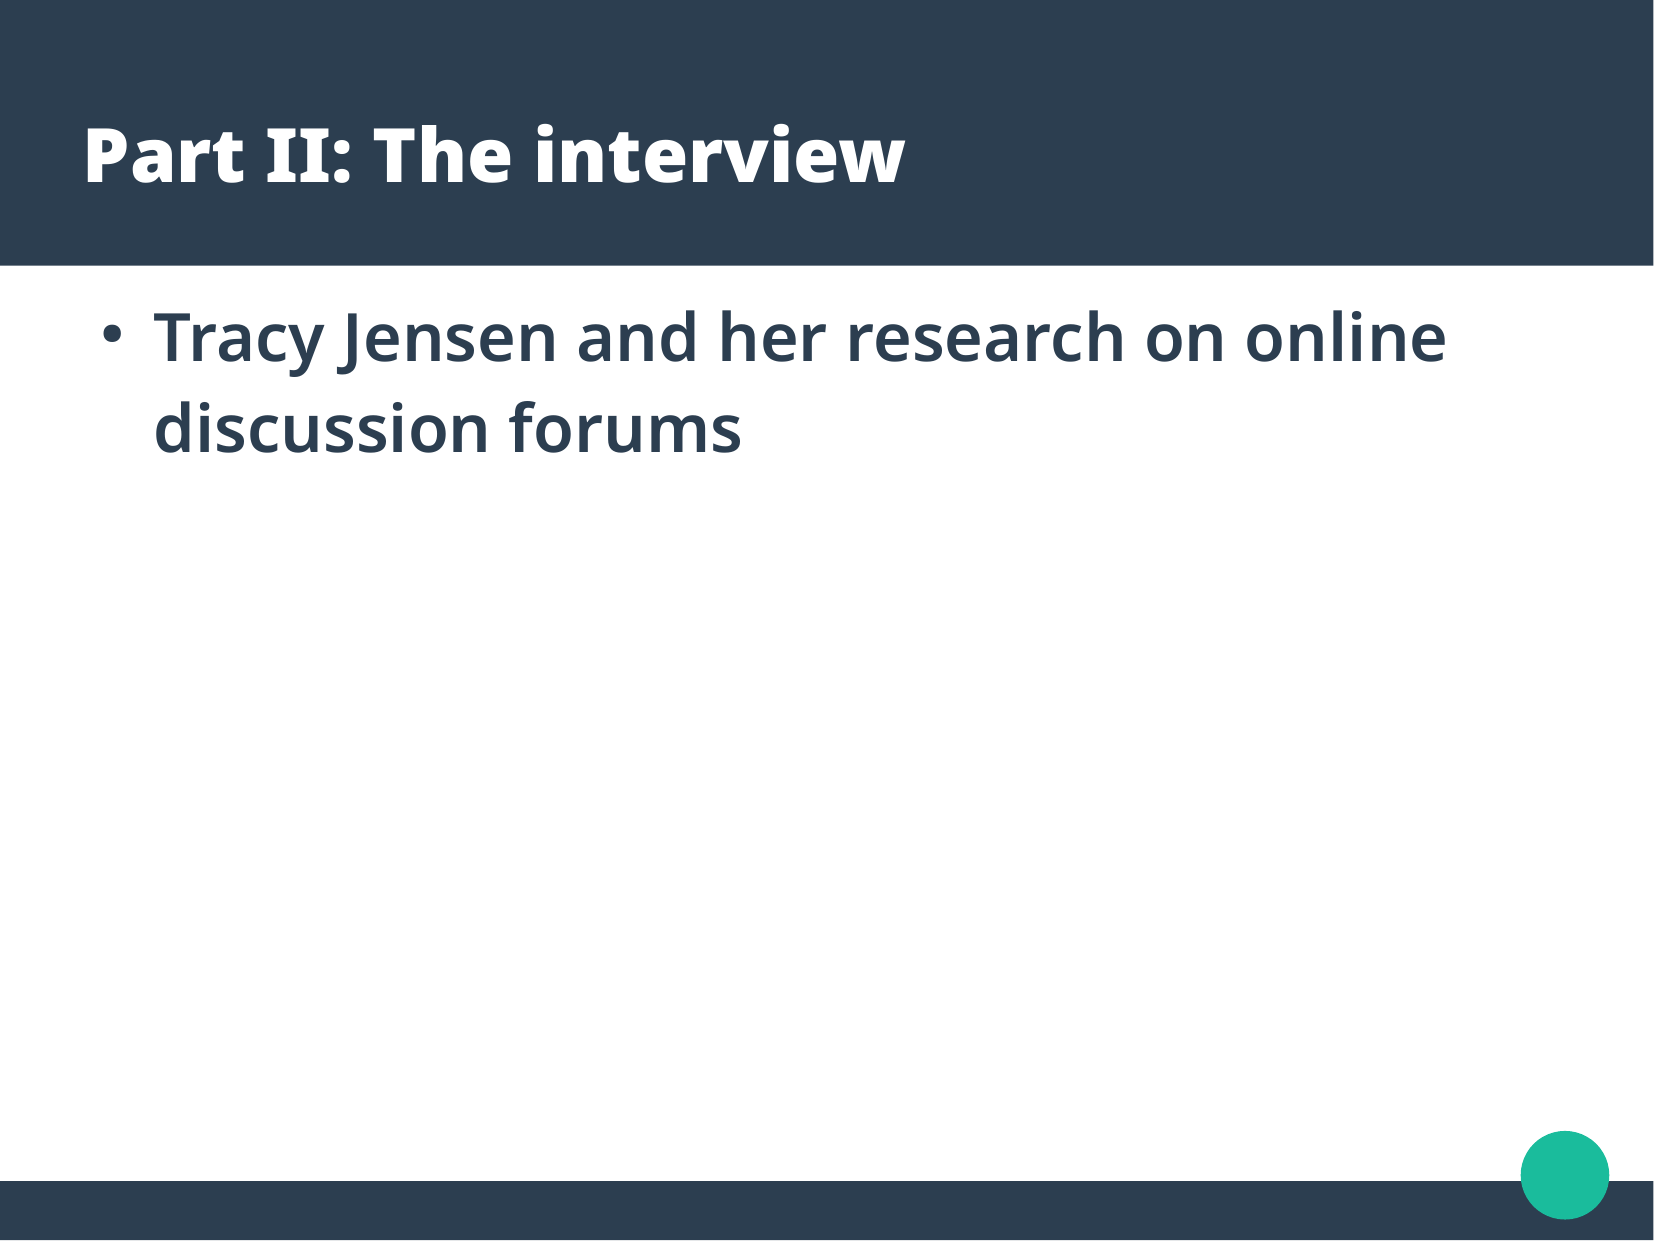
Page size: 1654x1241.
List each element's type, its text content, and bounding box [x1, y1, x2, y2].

list Tracy Jensen and her research on online discussion forums [82, 290, 1571, 1010]
title Part II: The interview [82, 49, 1571, 257]
